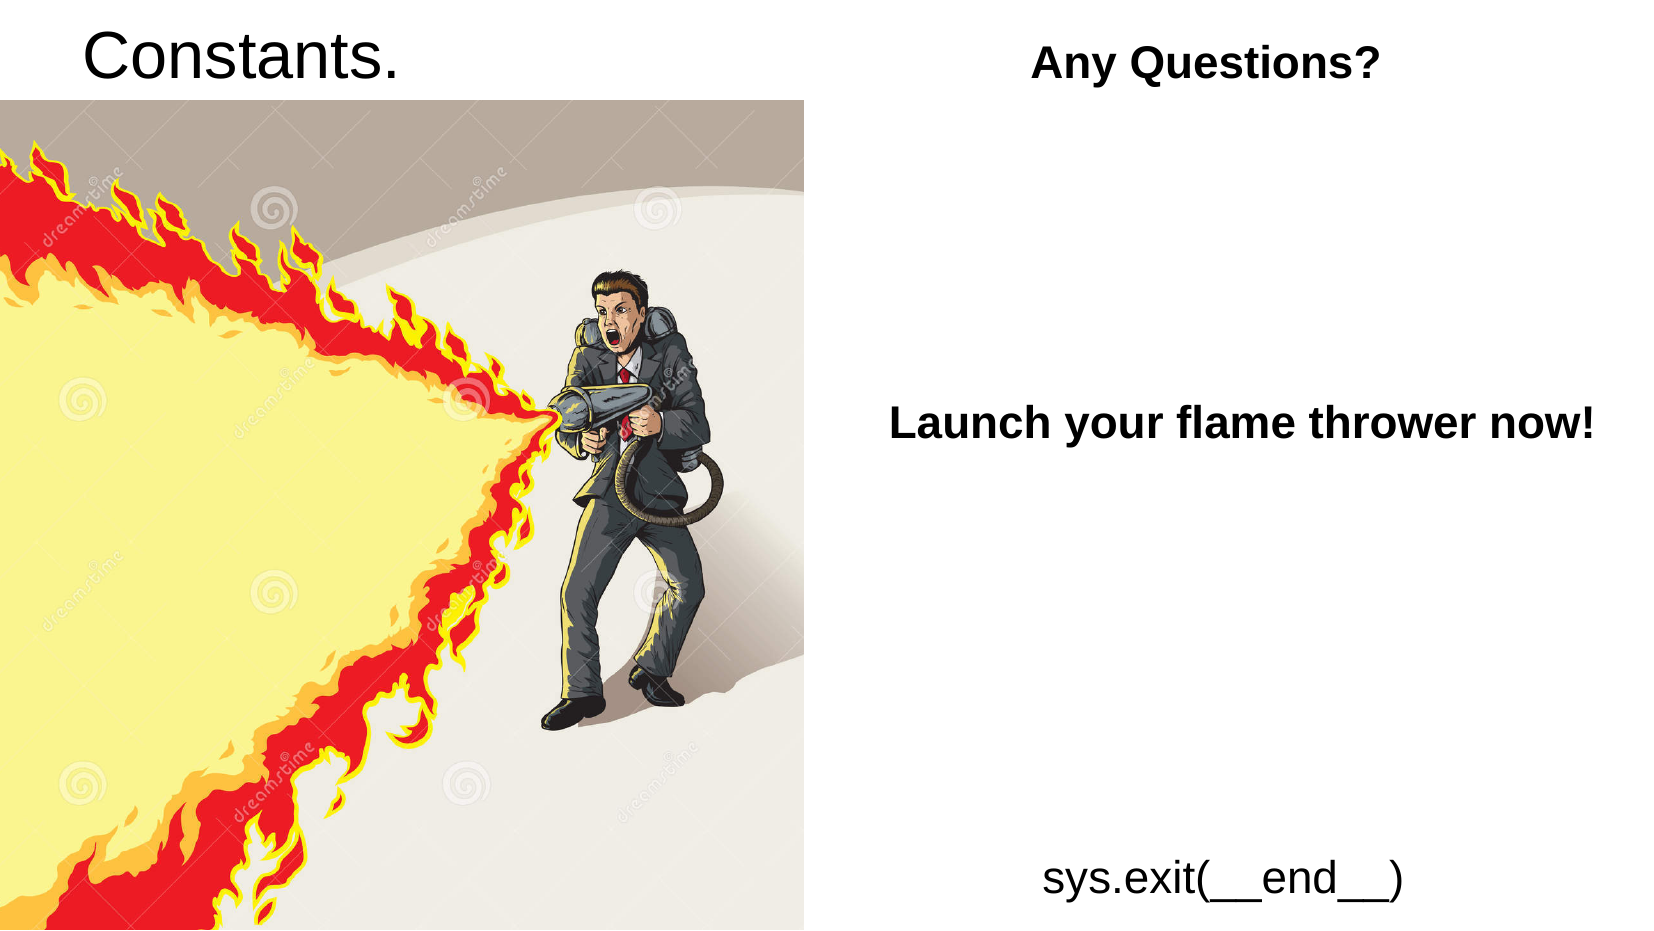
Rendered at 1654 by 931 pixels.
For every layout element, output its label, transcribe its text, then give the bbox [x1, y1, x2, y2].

picture [0, 100, 804, 930]
text_box sys.exit(__end__) [1027, 844, 1512, 931]
text_box ' [804, 114, 1571, 615]
text_box Launch your flame thrower now! [874, 389, 1612, 456]
title Constants. Any Questions? [82, 10, 1571, 101]
